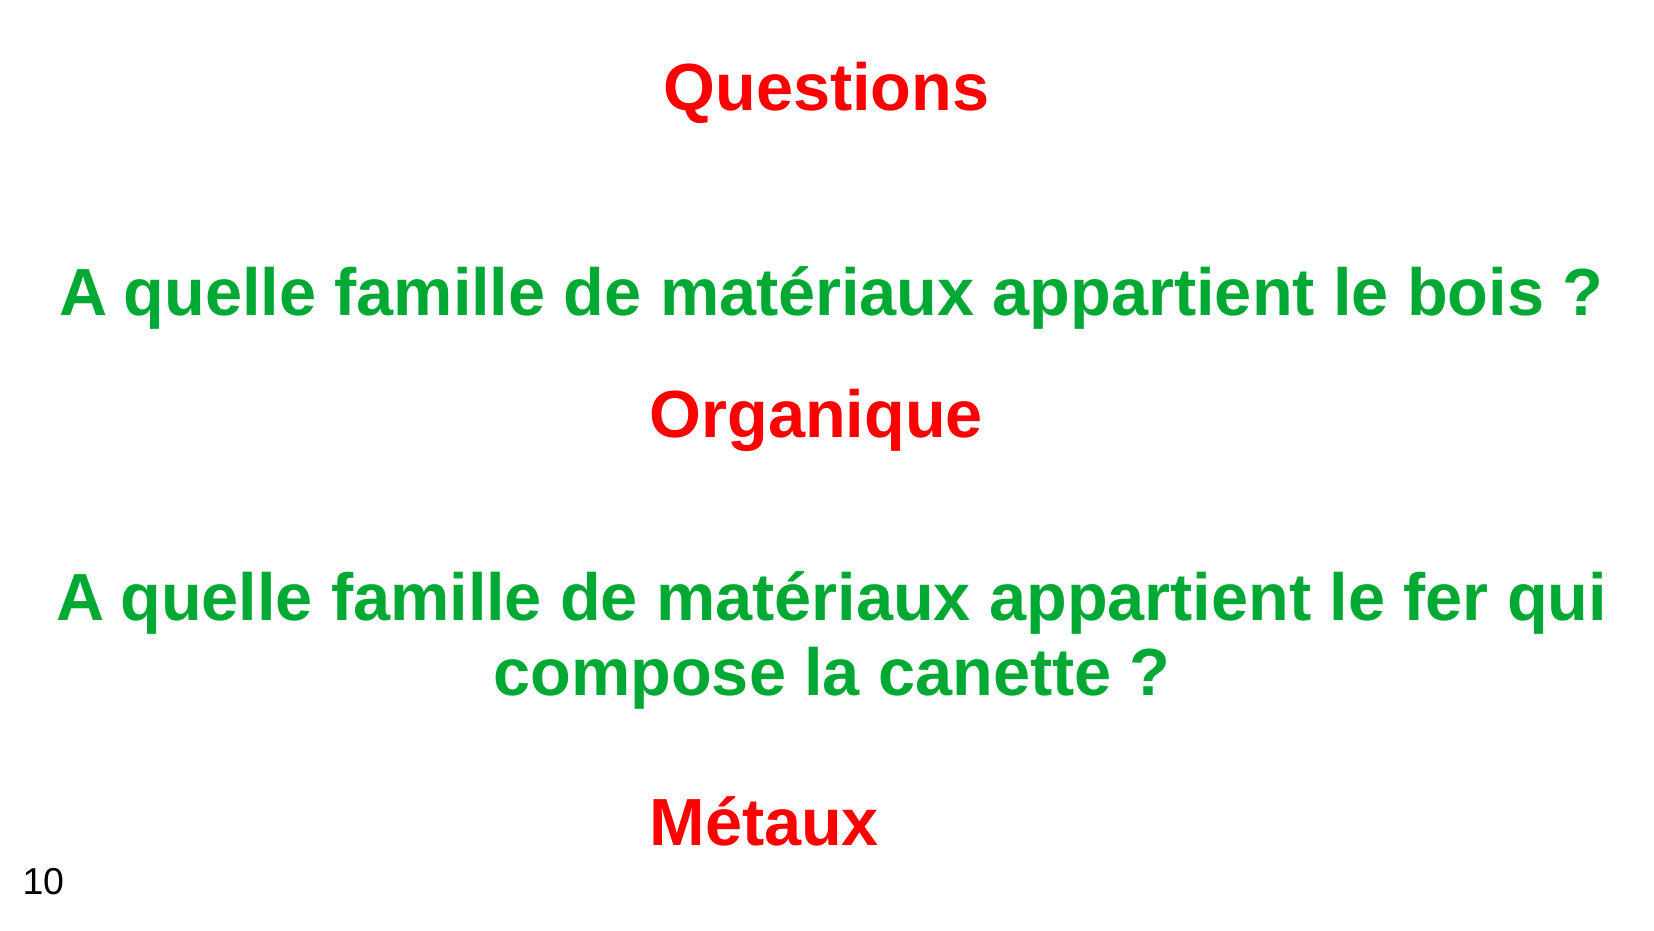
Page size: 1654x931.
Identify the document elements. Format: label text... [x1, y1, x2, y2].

list Organique [578, 377, 1015, 483]
title A quelle famille de matériaux appartient le bois ? [53, 214, 1612, 370]
title Questions [82, 37, 1571, 138]
text_box <number> [7, 853, 637, 924]
title A quelle famille de matériaux appartient le fer qui compose la canette ? [53, 556, 1612, 713]
list Métaux [578, 784, 931, 890]
